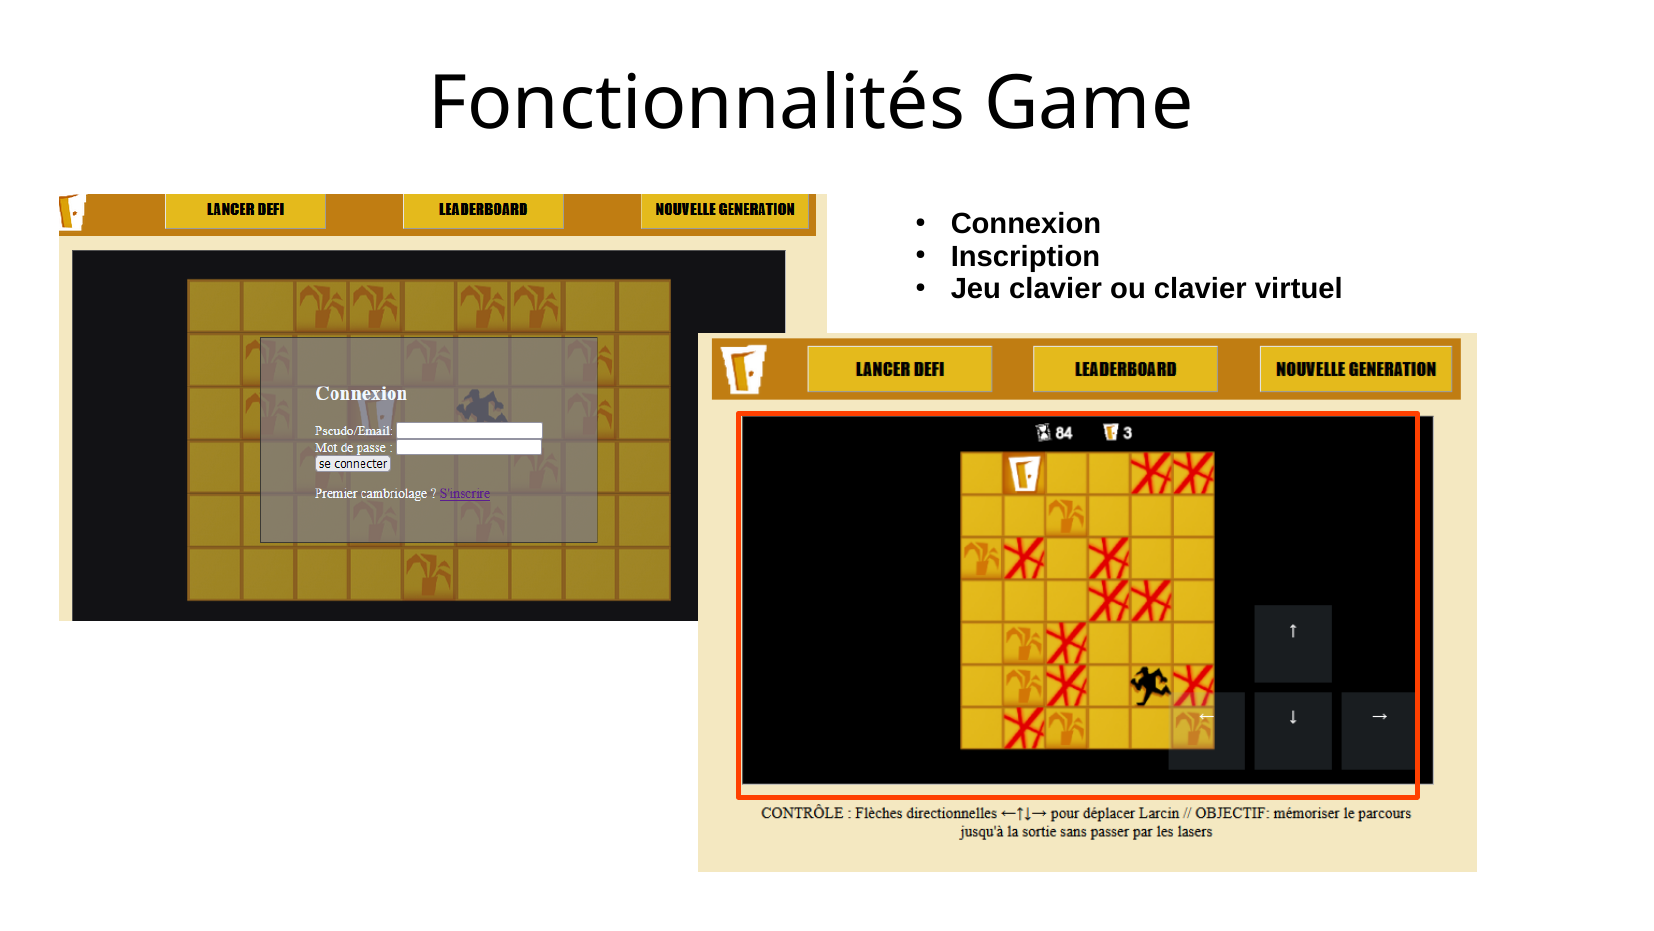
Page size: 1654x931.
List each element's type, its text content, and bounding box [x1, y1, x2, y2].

title Fonctionnalités Game [76, 21, 1565, 178]
picture [59, 194, 1477, 872]
text_box Connexion Inscription Jeu clavier ou clavier virtuel [915, 206, 1418, 306]
